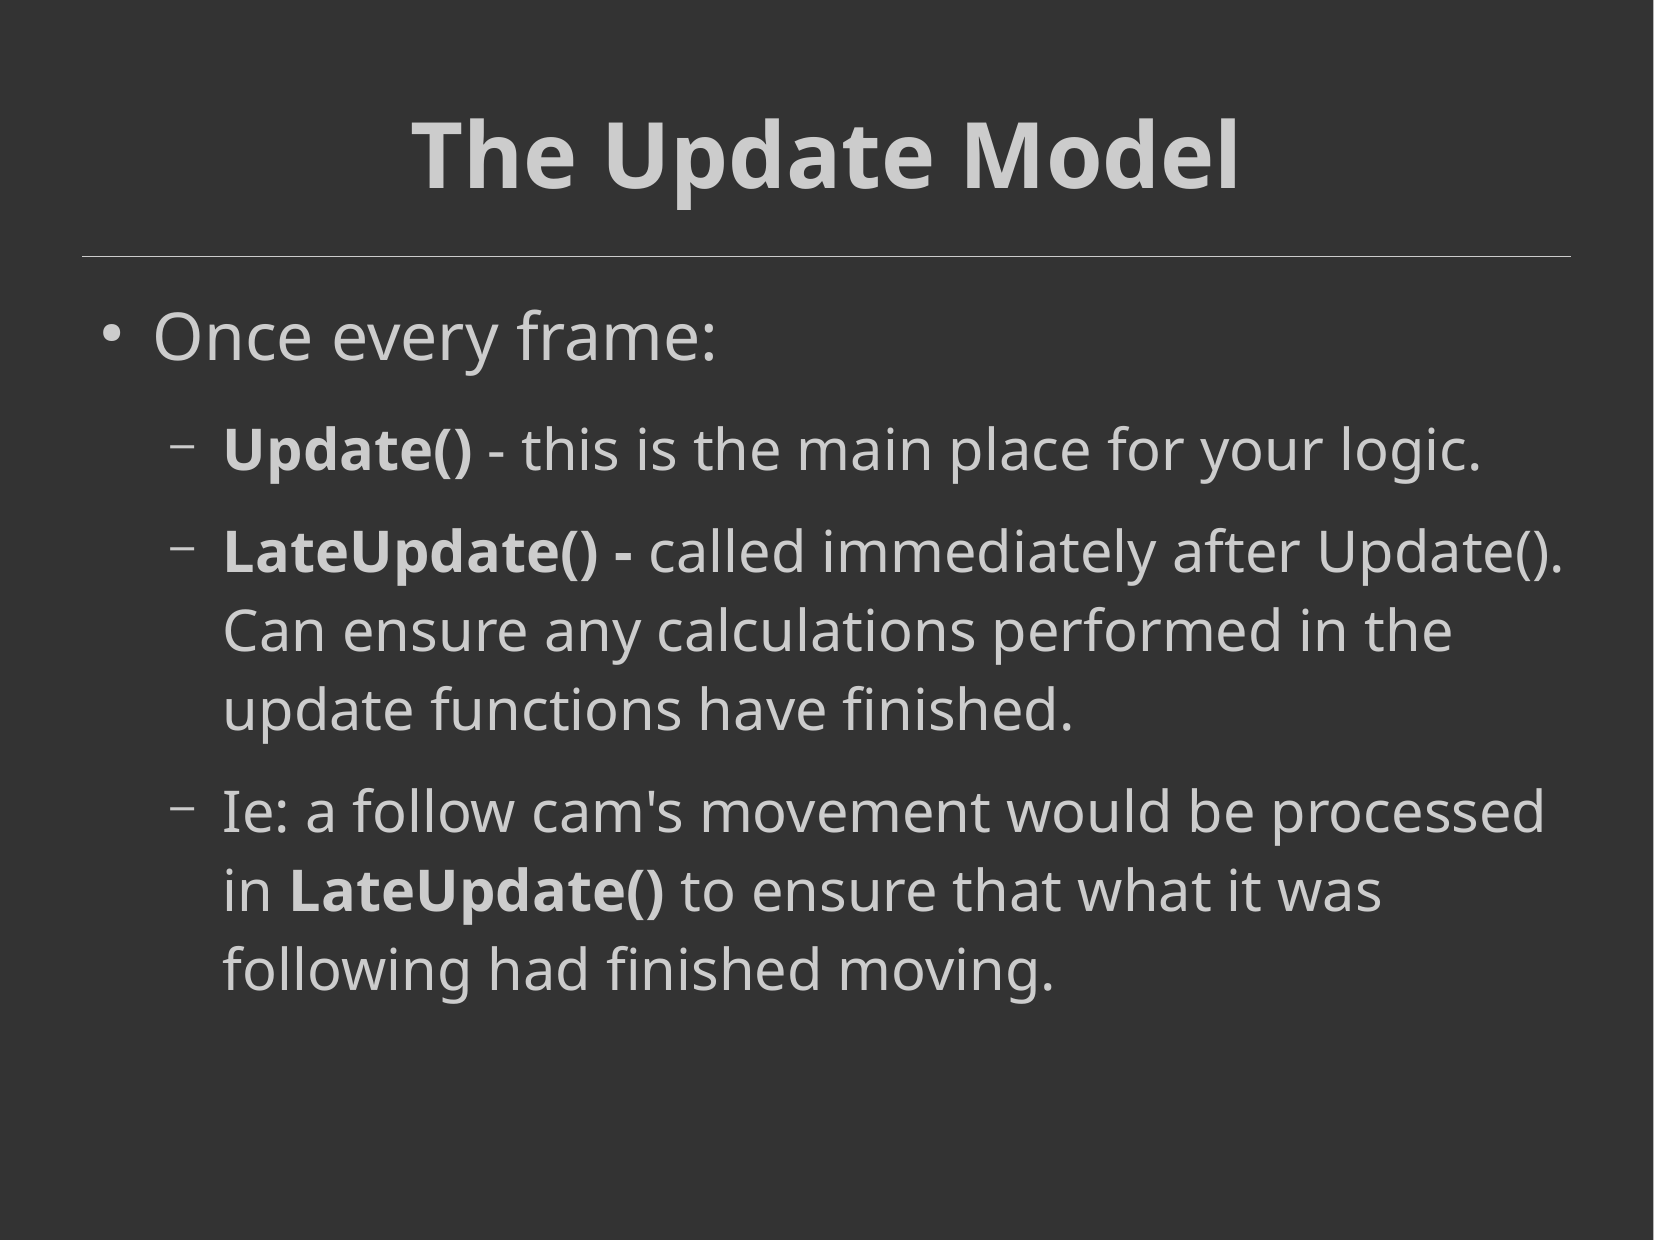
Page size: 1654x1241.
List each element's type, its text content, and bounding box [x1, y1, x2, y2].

title The Update Model [82, 49, 1571, 257]
list Once every frame: Update() - this is the main place for your logic. LateUpdate() - called immediately after Update(). Can ensure any calculations performed in the update functions have finished. Ie: a follow cam's movement would be processed in LateUpdate() to ensure that what it was following had finished moving. [82, 290, 1571, 1010]
